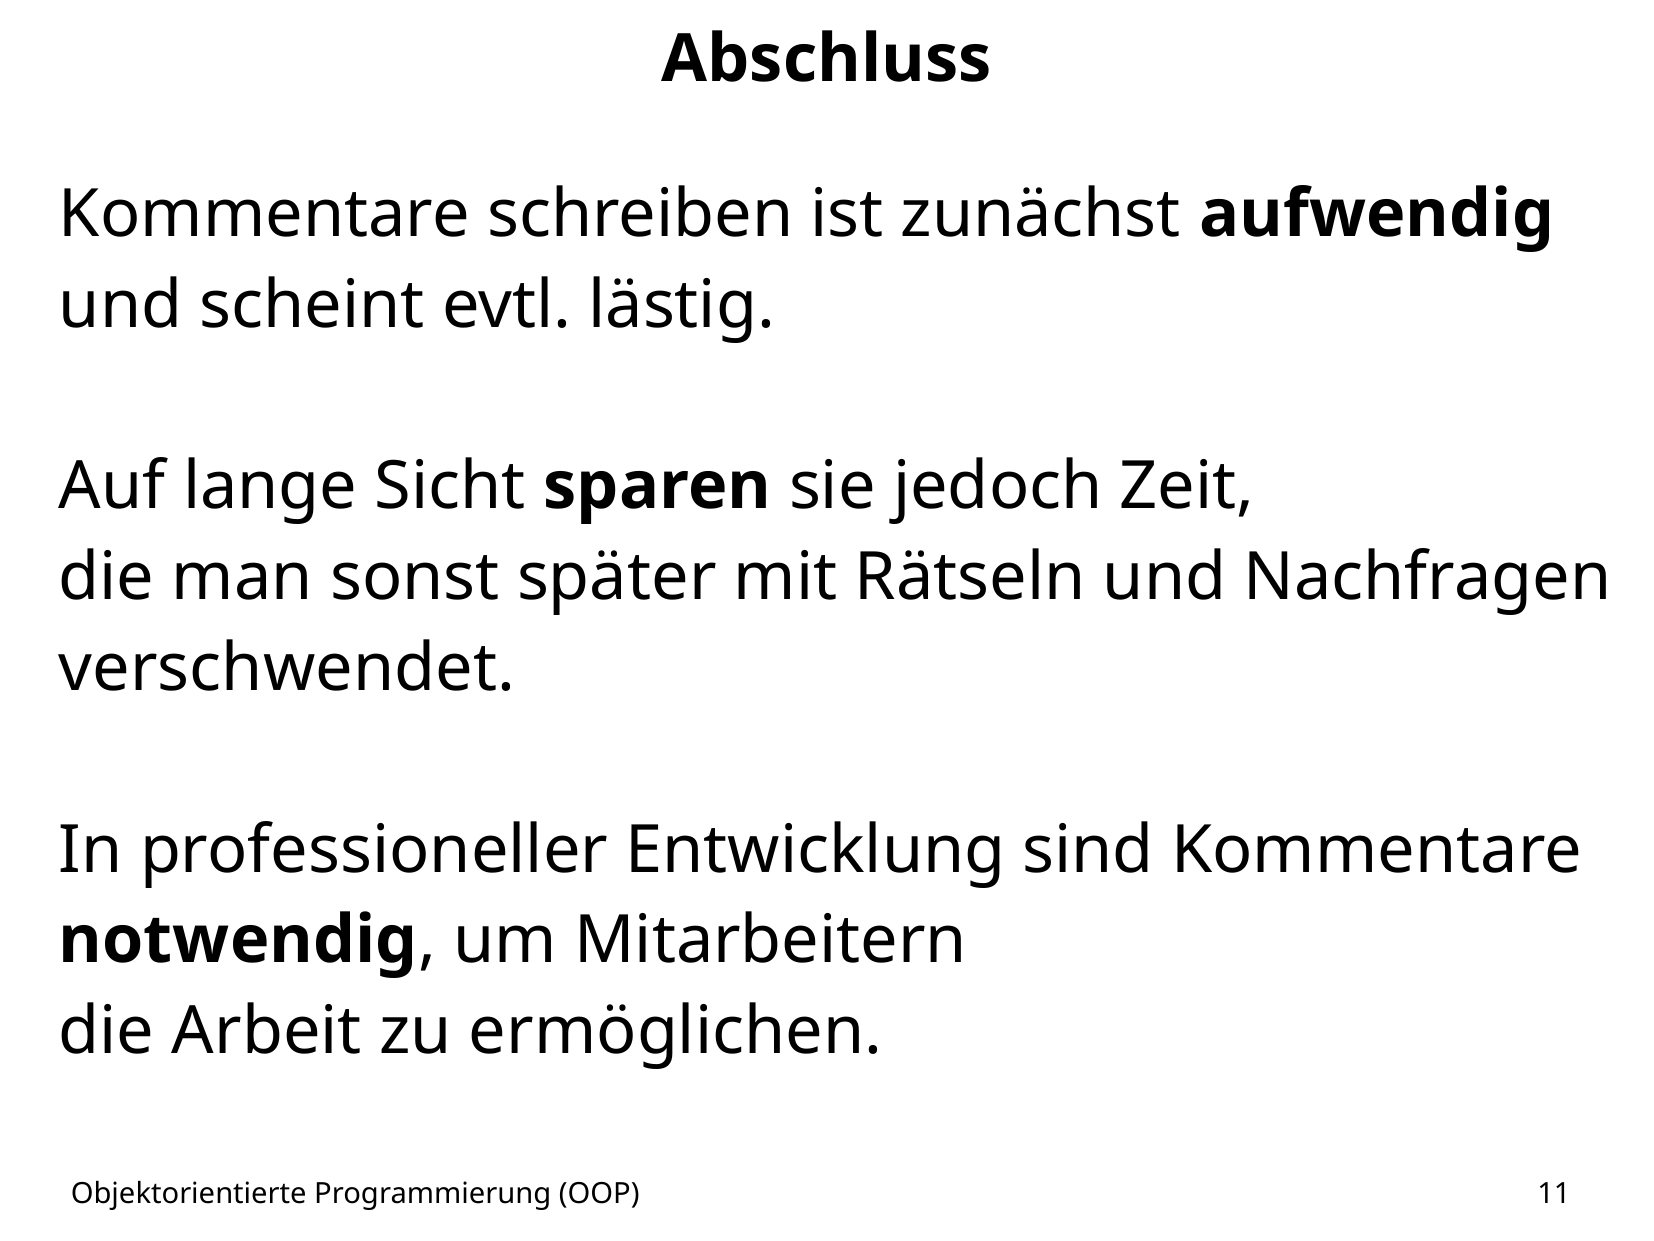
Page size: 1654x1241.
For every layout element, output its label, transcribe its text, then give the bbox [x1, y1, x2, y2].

list Kommentare schreiben ist zunächst aufwendig und scheint evtl. lästig. Auf lange Sicht sparen sie jedoch Zeit, die man sonst später mit Rätseln und Nachfragen verschwendet. In professioneller Entwicklung sind Kommentare notwendig, um Mitarbeitern die Arbeit zu ermöglichen. [59, 165, 1630, 1146]
title Abschluss [0, 5, 1654, 107]
